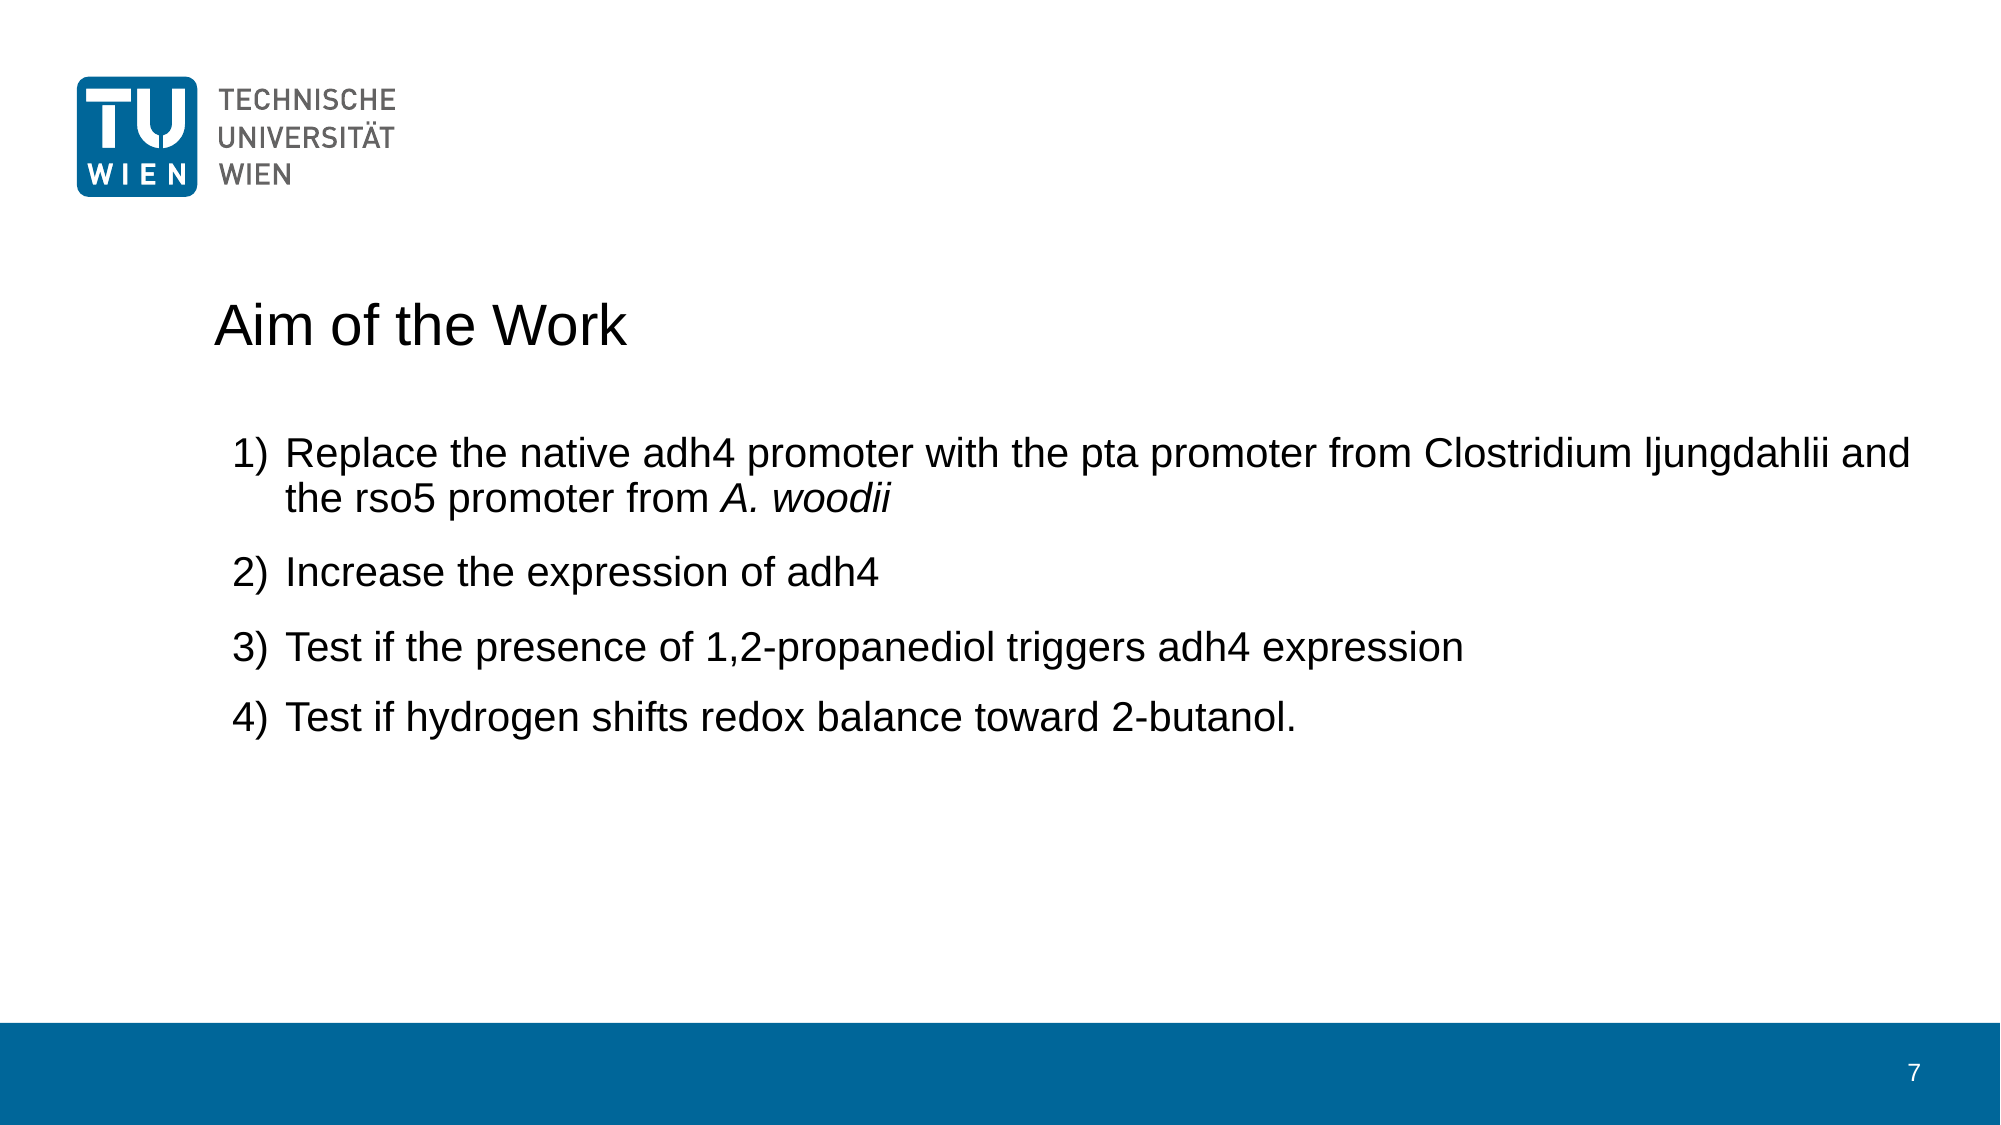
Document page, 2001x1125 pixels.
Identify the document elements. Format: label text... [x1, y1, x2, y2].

list Replace the native adh4 promoter with the pta promoter from Clostridium ljungdahlii and the rso5 promoter from A. woodii Increase the expression of adh4 Test if the presence of 1,2-propanediol triggers adh4 expression Test if hydrogen shifts redox balance toward 2-butanol. [214, 431, 1922, 941]
title Aim of the Work [214, 254, 1922, 391]
